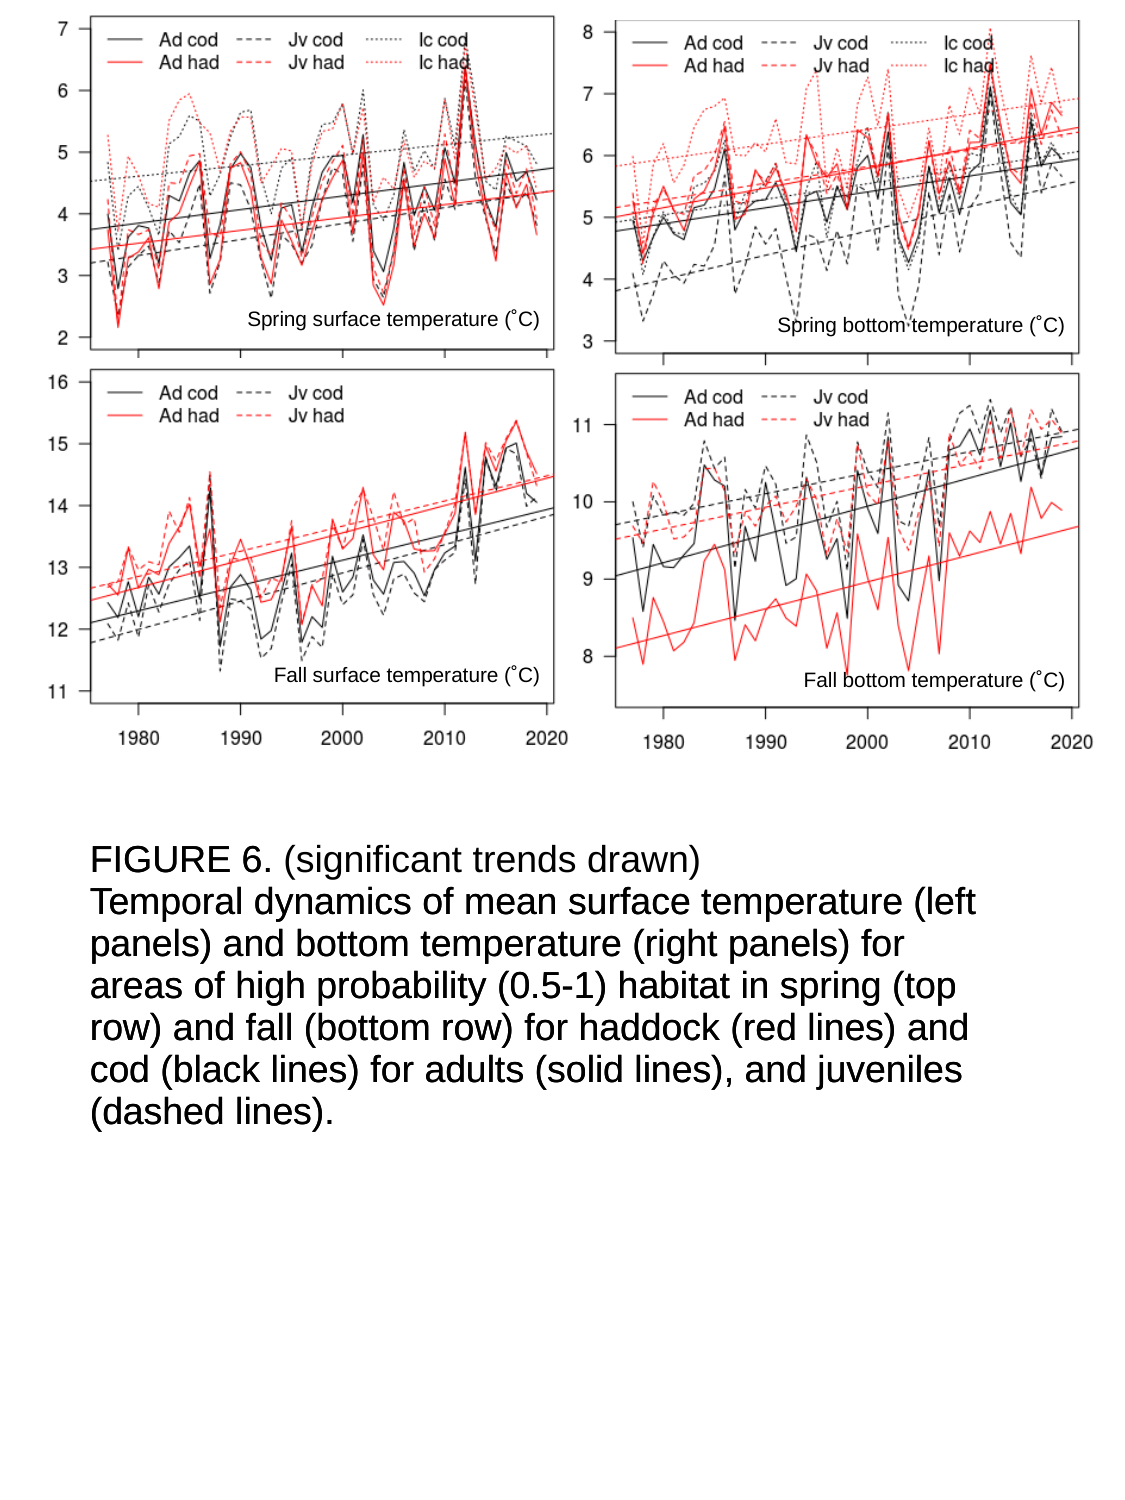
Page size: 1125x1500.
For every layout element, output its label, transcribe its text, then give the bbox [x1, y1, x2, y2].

text_box Spring bottom temperature (˚C) [720, 305, 1081, 344]
text_box Spring surface temperature (˚C) [225, 300, 556, 343]
text_box FIGURE 6. (significant trends drawn) Temporal dynamics of mean surface temperature (left panels) and bottom temperature (right panels) for areas of high probability (0.5-1) habitat in spring (top row) and fall (bottom row) for haddock (red lines) and cod (black lines) for adults (solid lines), and juveniles (dashed lines). [75, 831, 1006, 1276]
picture [45, 5, 1096, 758]
text_box Fall surface temperature (˚C) [255, 656, 556, 700]
text_box Fall bottom temperature (˚C) [780, 661, 1081, 700]
